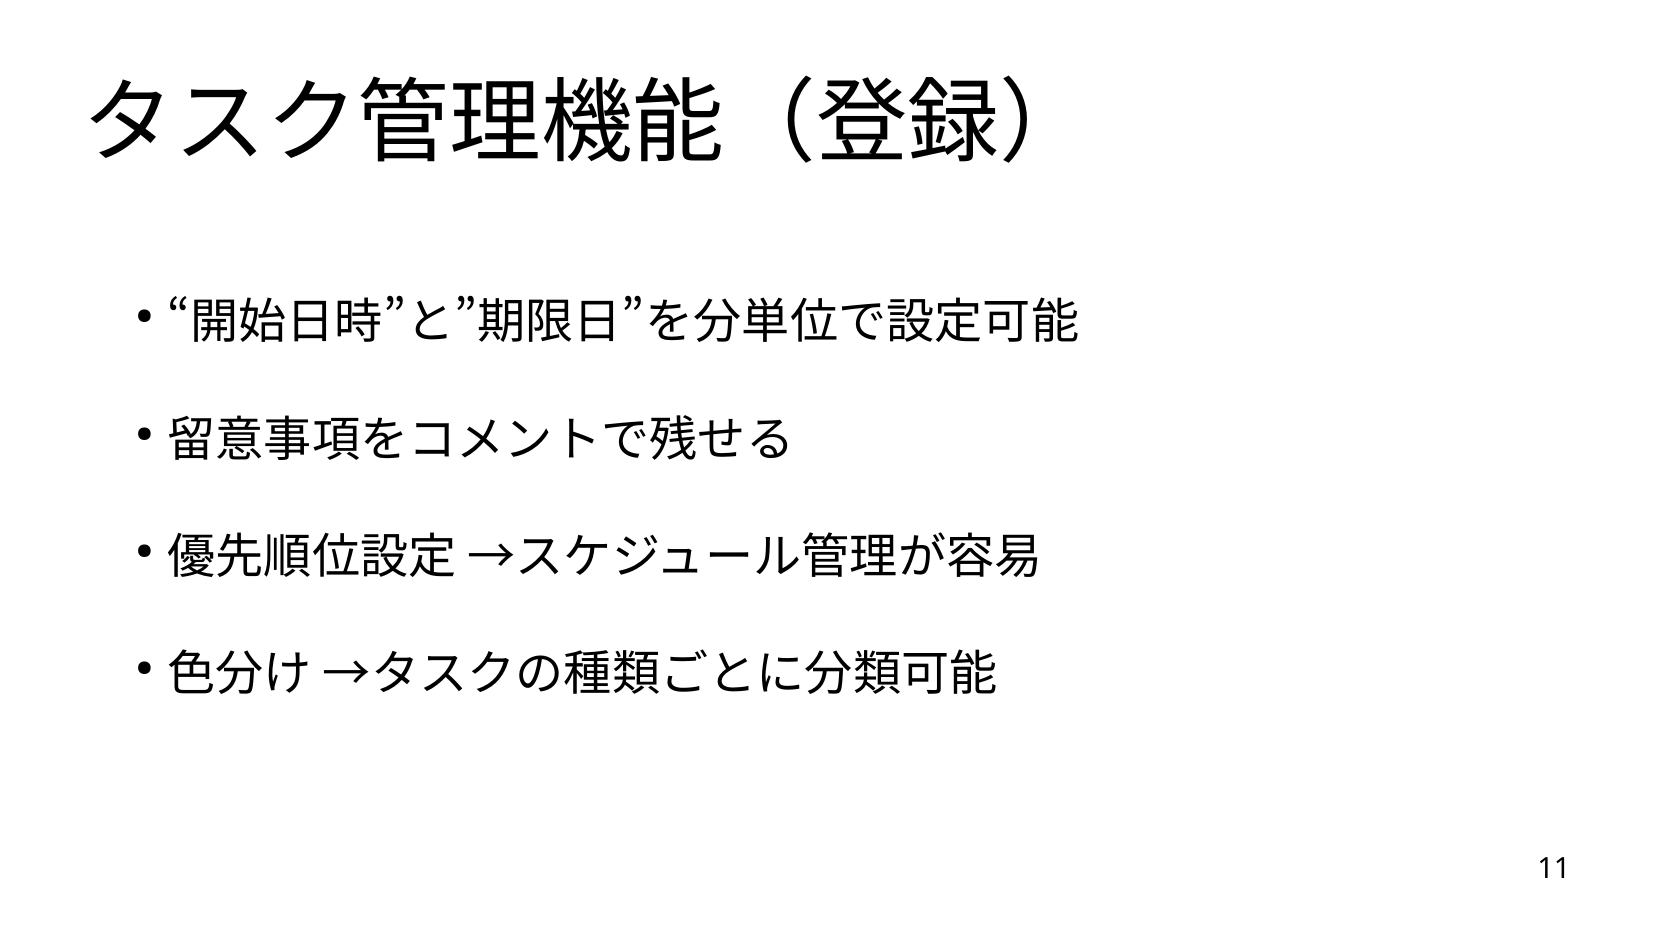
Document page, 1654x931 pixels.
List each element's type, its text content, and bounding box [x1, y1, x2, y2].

title タスク管理機能（登録） [82, 37, 1571, 193]
list “開始日時”と”期限日”を分単位で設定可能 留意事項をコメントで残せる 優先順位設定 →スケジュール管理が容易 色分け →タスクの種類ごとに分類可能 [135, 169, 1625, 709]
